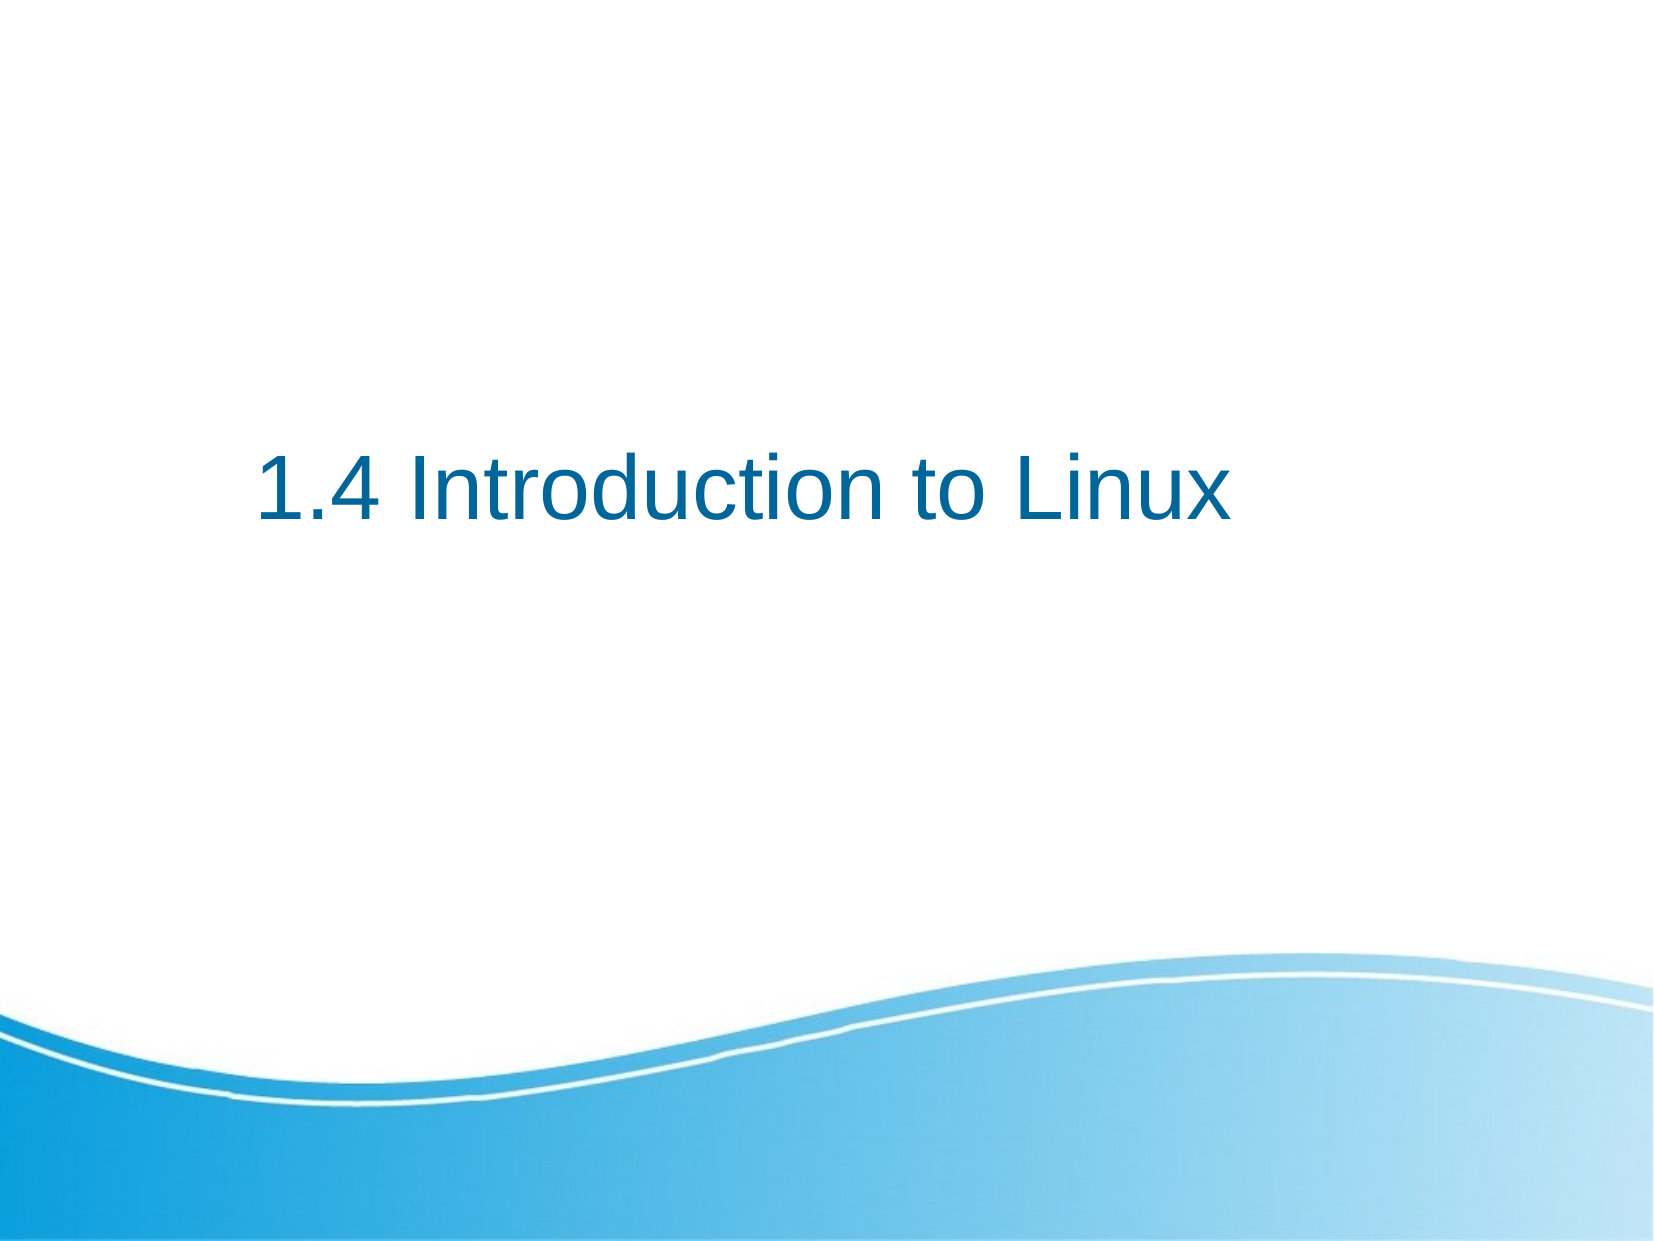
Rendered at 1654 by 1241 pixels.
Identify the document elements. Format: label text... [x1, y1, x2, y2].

picture [0, 952, 1654, 1241]
title 1.4 Introduction to Linux [0, 384, 1489, 592]
